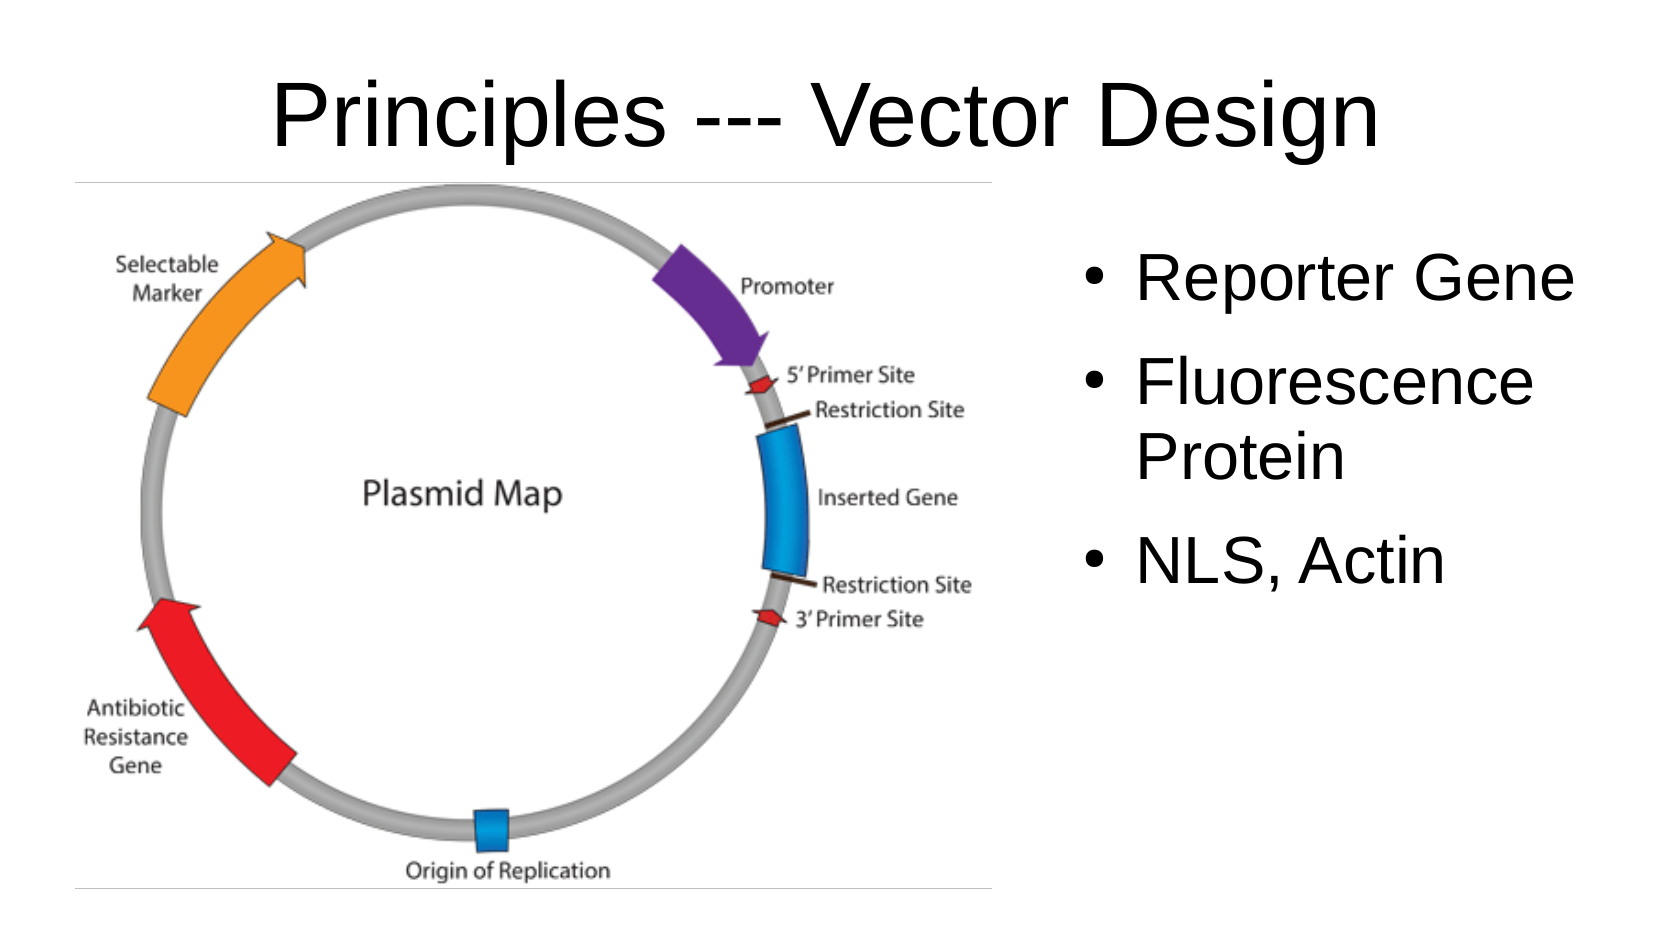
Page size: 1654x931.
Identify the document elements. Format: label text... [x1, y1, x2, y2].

title Principles --- Vector Design [82, 37, 1571, 193]
picture [75, 159, 992, 901]
list Reporter Gene Fluorescence Protein NLS, Actin [1065, 240, 1586, 788]
